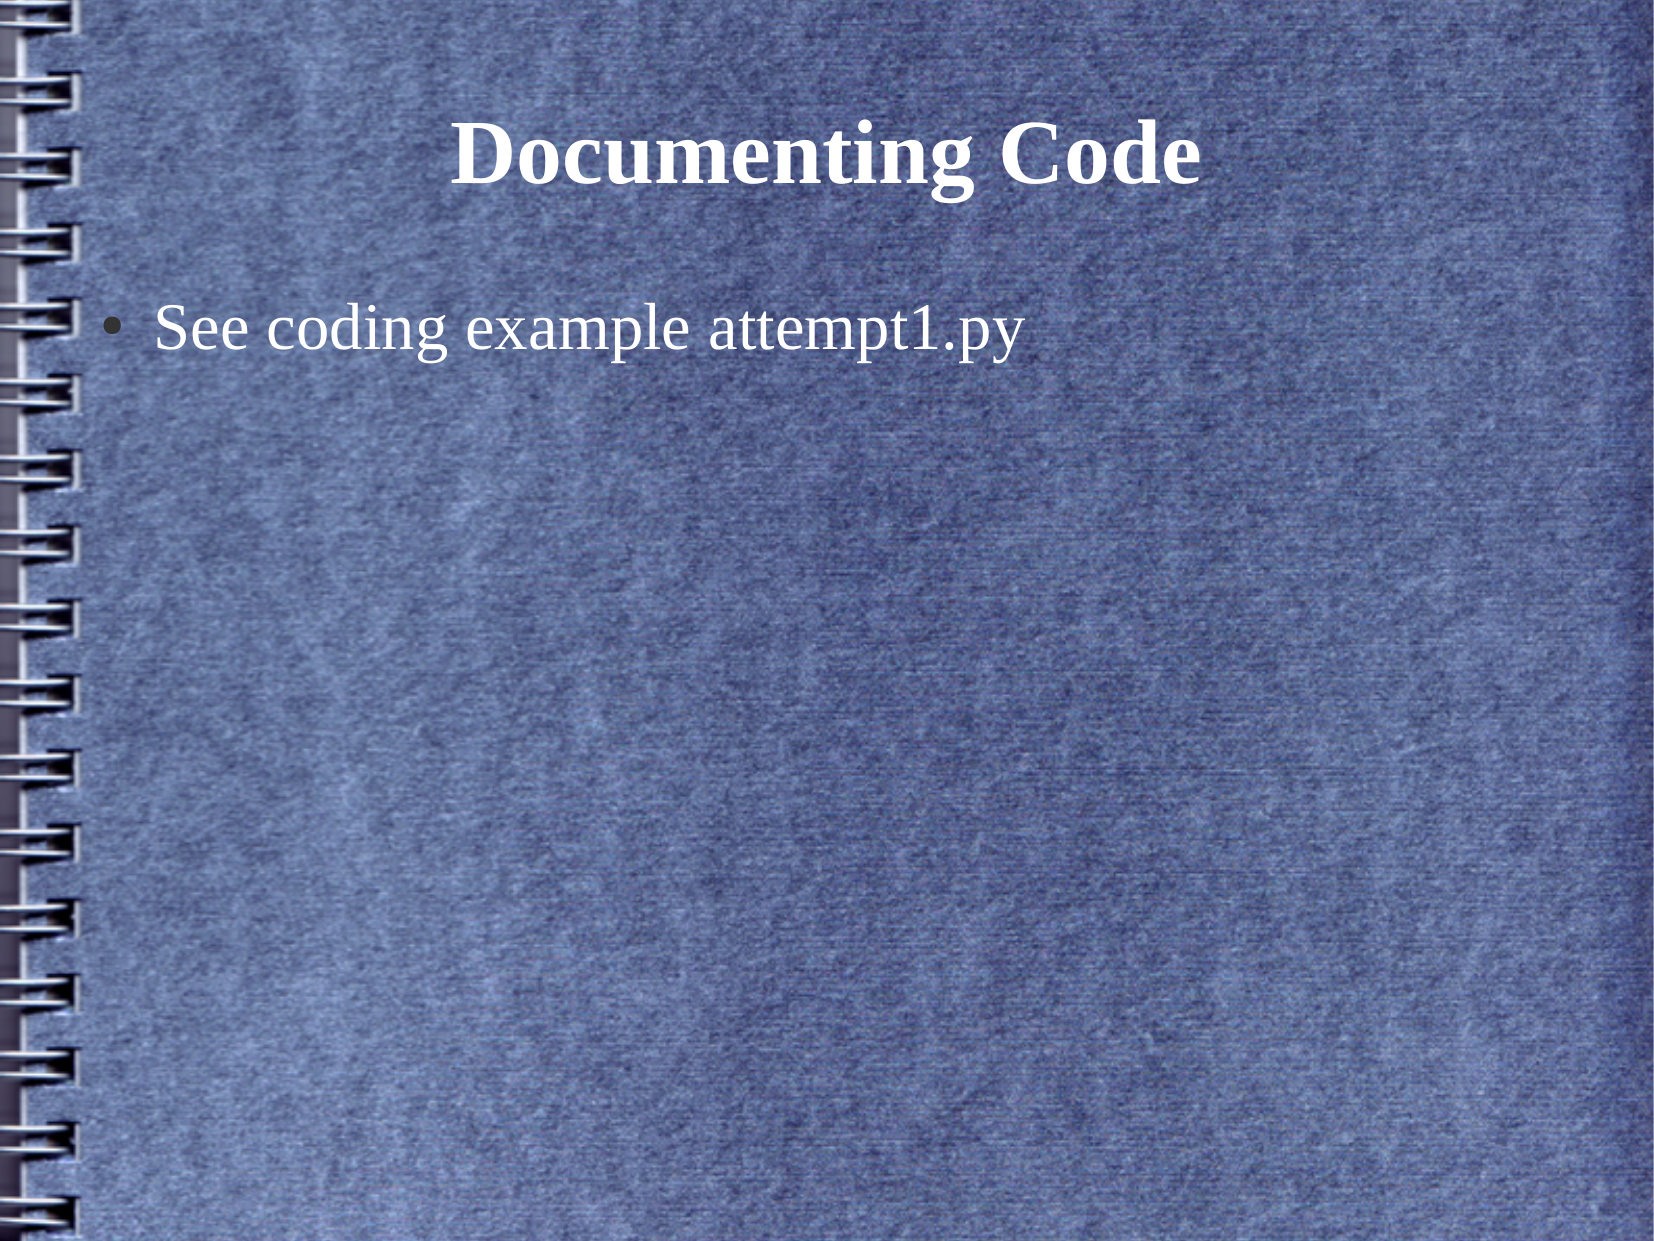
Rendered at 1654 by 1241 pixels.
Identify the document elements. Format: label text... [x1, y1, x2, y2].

picture [0, 0, 1654, 1241]
list See coding example attempt1.py [82, 290, 1571, 1109]
title Documenting Code [82, 49, 1571, 257]
